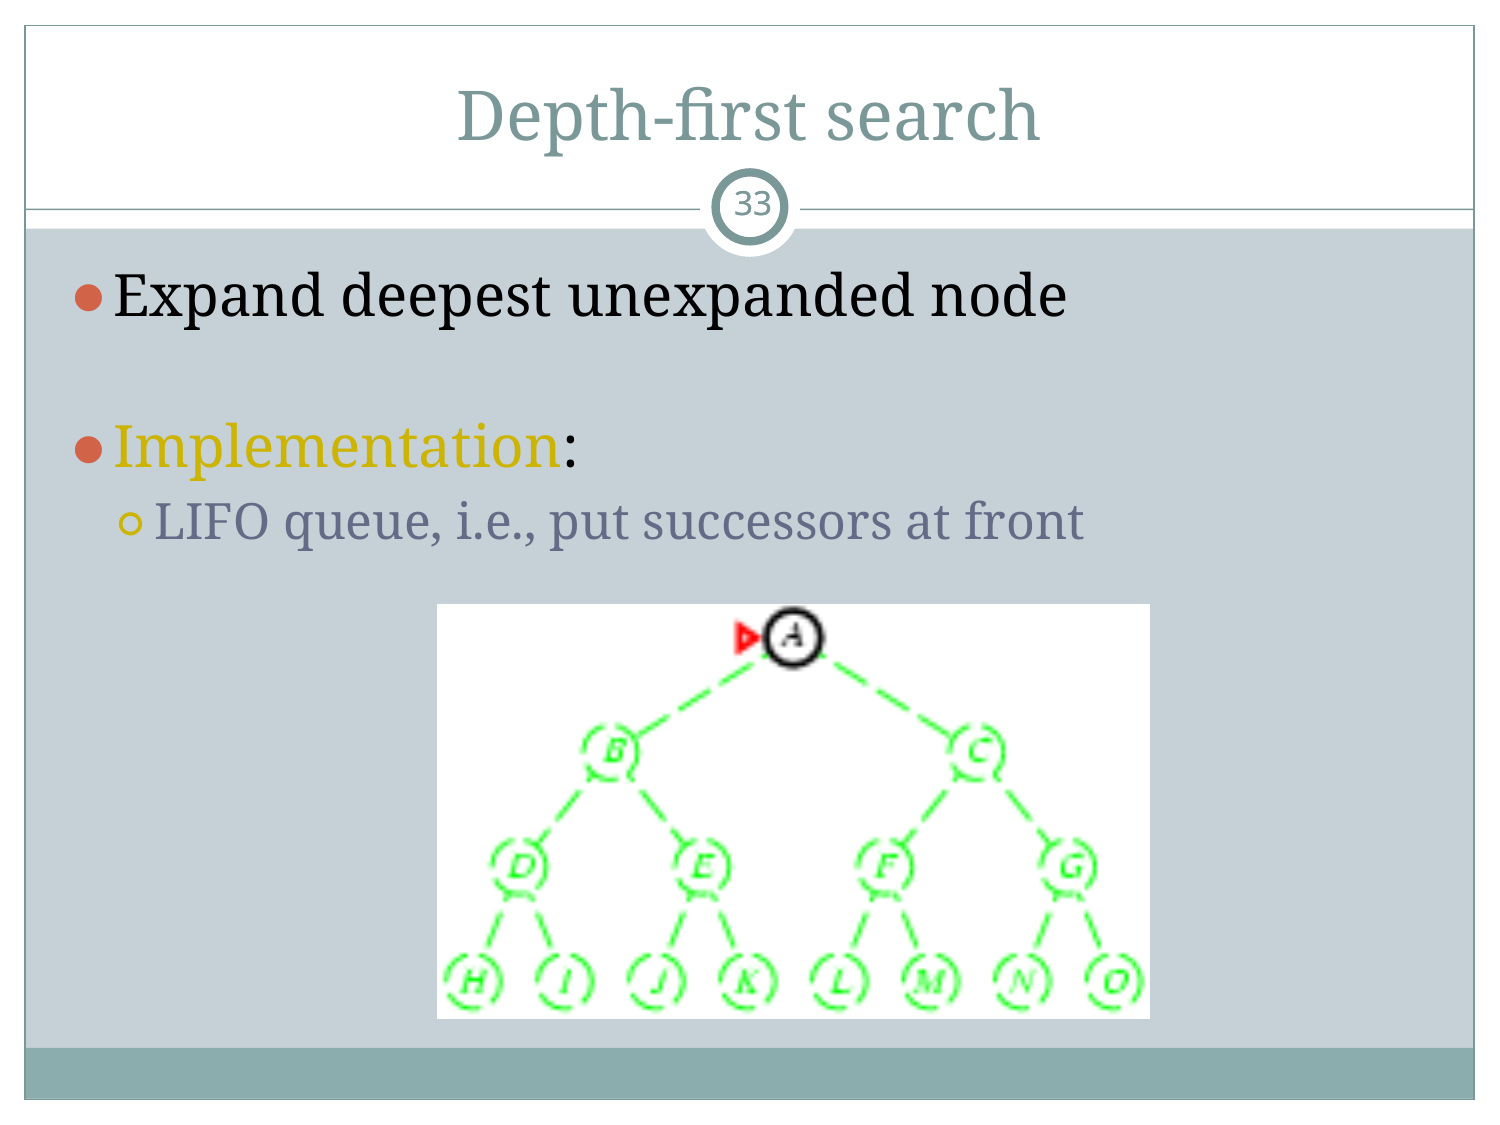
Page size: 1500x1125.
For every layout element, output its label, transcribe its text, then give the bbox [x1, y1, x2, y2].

slide_number <number> [715, 168, 791, 241]
picture [437, 604, 1150, 1019]
title Depth-first search [49, 37, 1450, 162]
list Expand deepest unexpanded node Implementation: LIFO queue, i.e., put successors at front [49, 250, 1445, 1001]
